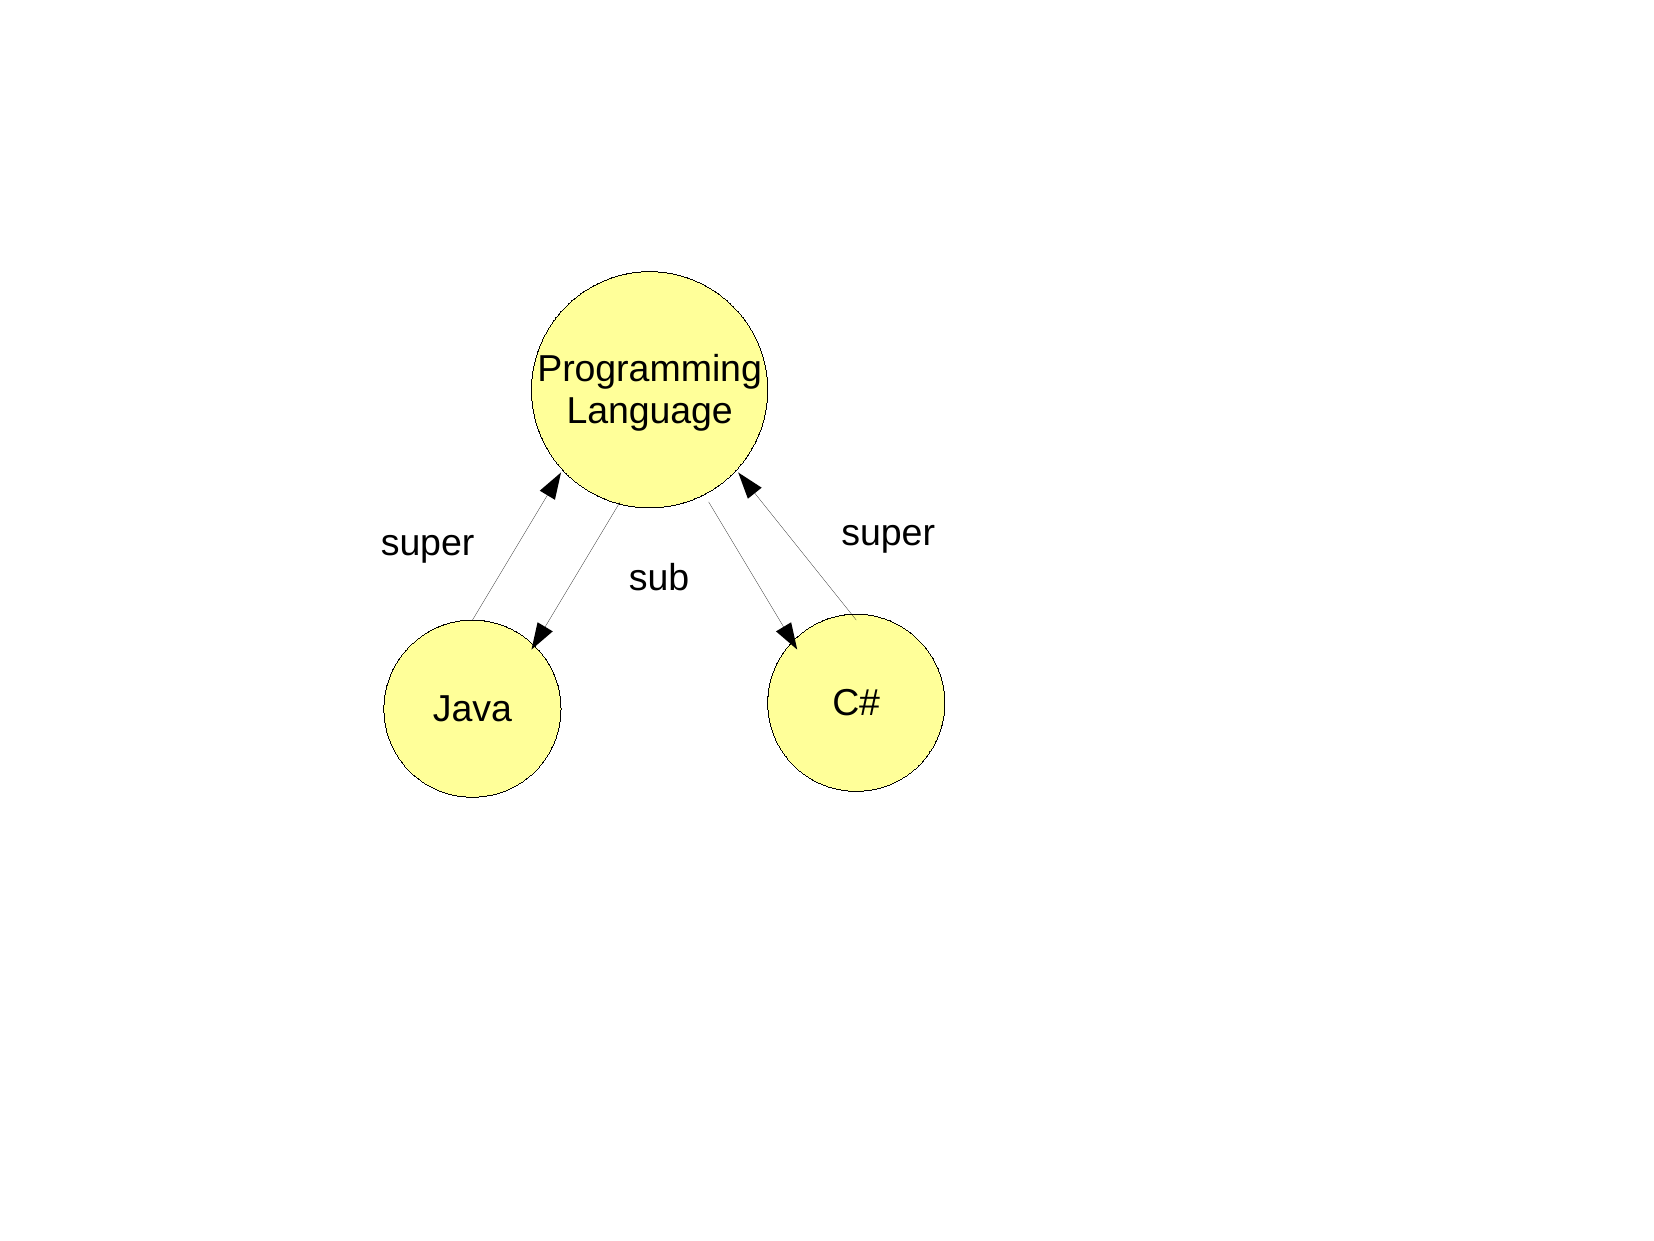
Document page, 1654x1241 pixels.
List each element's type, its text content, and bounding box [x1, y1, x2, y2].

text_box Java [383, 620, 562, 798]
text_box Programming Language [531, 271, 768, 508]
text_box super [826, 504, 975, 562]
text_box super [366, 513, 514, 571]
text_box sub [614, 549, 733, 607]
text_box C# [767, 614, 945, 792]
